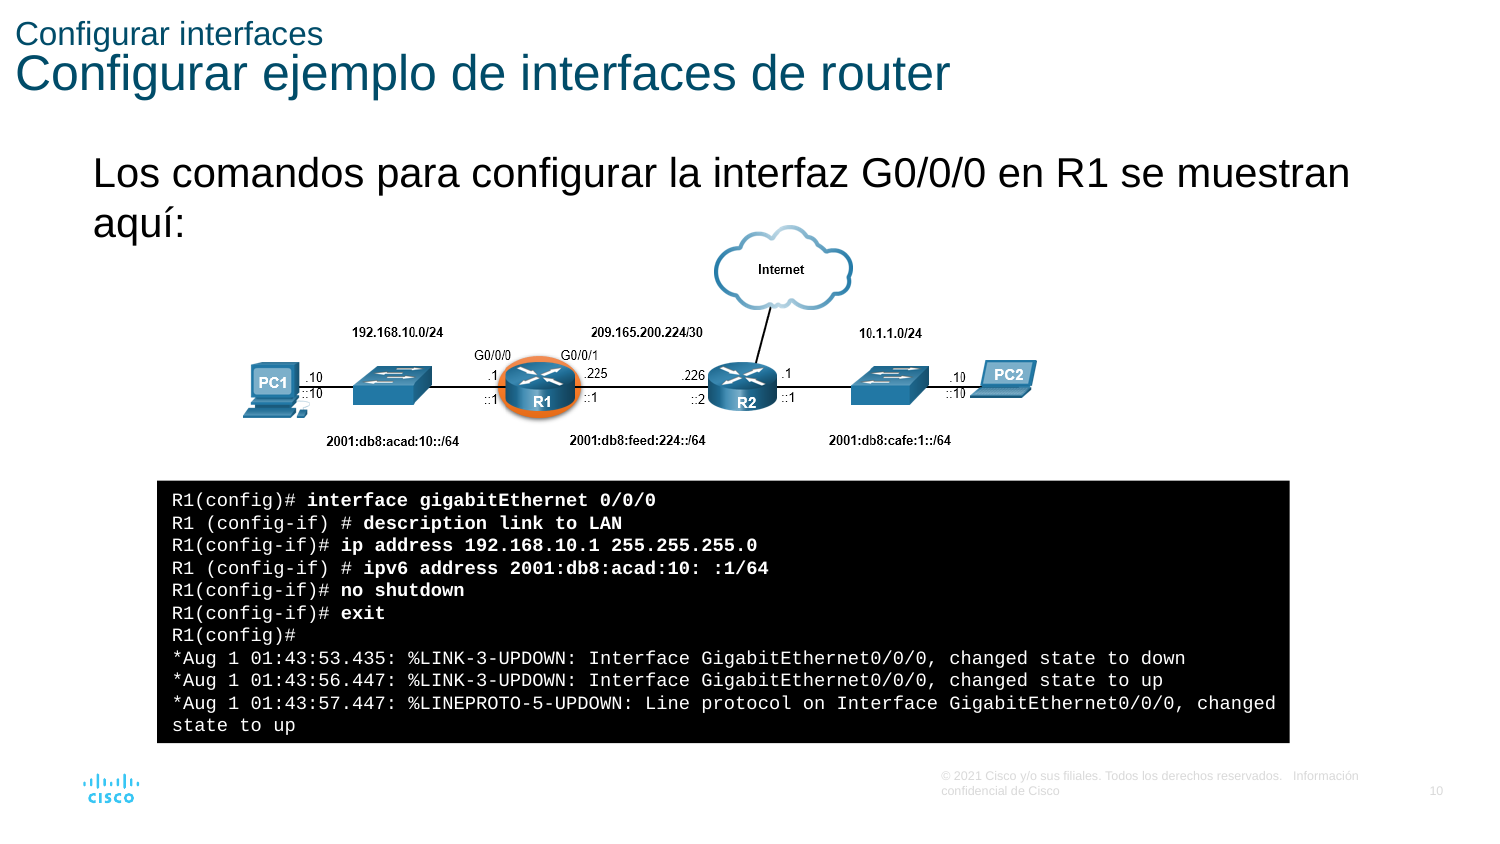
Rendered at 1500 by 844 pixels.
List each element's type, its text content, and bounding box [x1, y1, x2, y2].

title Configurar interfaces Configurar ejemplo de interfaces de router [0, 0, 1369, 121]
list Los comandos para configurar la interfaz G0/0/0 en R1 se muestran aquí: [77, 138, 1369, 206]
picture [232, 219, 1053, 467]
text_box R1(config)# interface gigabitEthernet 0/0/0 R1 (config-if) # description link to LAN R1(config-if)# ip address 192.168.10.1 255.255.255.0 R1 (config-if) # ipv6 address 2001:db8:acad:10: :1/64 R1(config-if)# no shutdown R1(config-if)# exit R1(config)# *Aug 1 01:43:53.435: %LINK-3-UPDOWN: Interface GigabitEthernet0/0/0, changed state to down *Aug 1 01:43:56.447: %LINK-3-UPDOWN: Interface GigabitEthernet0/0/0, changed state to up *Aug 1 01:43:57.447: %LINEPROTO-5-UPDOWN: Line protocol on Interface GigabitEthernet0/0/0, changed state to up [157, 480, 1290, 744]
